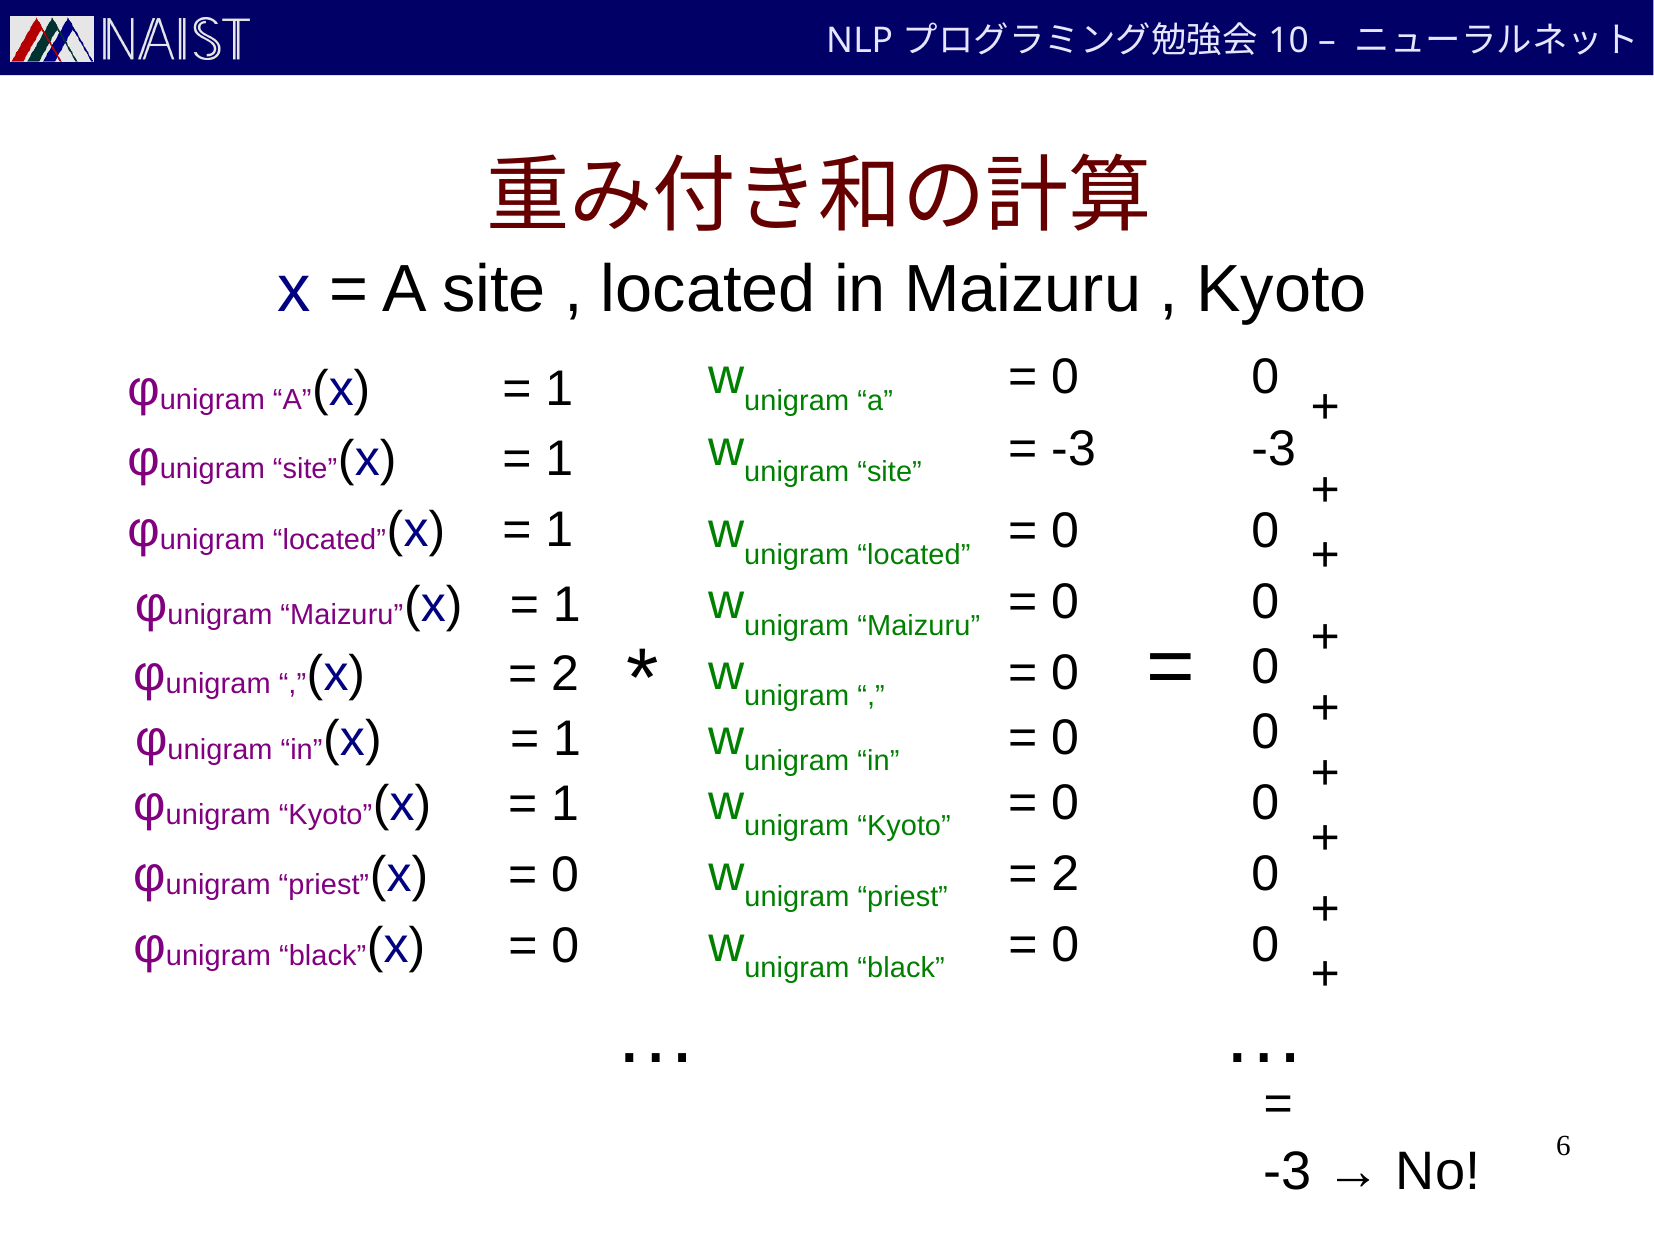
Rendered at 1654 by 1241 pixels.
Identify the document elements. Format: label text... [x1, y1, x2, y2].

text_box φunigram “Maizuru”(x) = 1 [120, 568, 596, 656]
text_box 0 [1236, 565, 1295, 630]
text_box = [1248, 1068, 1308, 1133]
text_box 0 [1236, 837, 1295, 908]
text_box x = A site , located in Maizuru , Kyoto [262, 244, 1386, 334]
text_box φunigram “priest”(x) = 0 [118, 838, 595, 909]
text_box φunigram “Kyoto”(x) = 1 [118, 768, 595, 838]
text_box + [1295, 873, 1355, 938]
text_box + [1295, 453, 1355, 518]
text_box wunigram “Maizuru” = 0 [693, 565, 1095, 636]
text_box 0 [1236, 630, 1295, 695]
text_box wunigram “black” = 0 [693, 908, 1095, 992]
text_box + [1295, 938, 1355, 1009]
text_box 0 [1236, 495, 1295, 565]
text_box + [1295, 737, 1355, 802]
title 重み付き和の計算 [75, 92, 1564, 285]
text_box 0 [1236, 908, 1295, 979]
text_box wunigram “in” = 0 [693, 701, 1095, 766]
text_box φunigram “black”(x) = 0 [118, 909, 595, 997]
text_box φunigram “in”(x) = 1 [120, 703, 596, 791]
text_box wunigram “located” = 0 [693, 495, 1095, 565]
text_box 0 [1236, 341, 1295, 412]
text_box 0 [1236, 695, 1295, 766]
text_box wunigram “Kyoto” = 0 [693, 766, 1095, 837]
text_box + [1295, 518, 1355, 590]
text_box + [1295, 672, 1355, 737]
text_box φunigram “,”(x) = 2 [118, 637, 595, 725]
text_box = [1131, 611, 1210, 720]
text_box φunigram “A”(x) = 1 [112, 353, 589, 422]
text_box -3 → No! [1248, 1133, 1496, 1209]
text_box * [611, 623, 674, 732]
text_box 0 [1236, 766, 1295, 837]
text_box -3 [1236, 412, 1311, 483]
text_box φunigram “located”(x) = 1 [112, 493, 589, 581]
text_box wunigram “site” = -3 [693, 412, 1111, 495]
text_box … [599, 979, 713, 1088]
text_box + [1295, 802, 1355, 873]
text_box + [1295, 370, 1355, 442]
text_box wunigram “,” = 0 [693, 636, 1095, 701]
text_box … [1207, 979, 1321, 1088]
picture [102, 17, 251, 60]
text_box wunigram “priest” = 2 [693, 837, 1095, 908]
text_box + [1295, 601, 1355, 672]
text_box φunigram “site”(x) = 1 [112, 422, 589, 493]
picture [10, 16, 94, 62]
text_box wunigram “a” = 0 [693, 341, 1095, 412]
